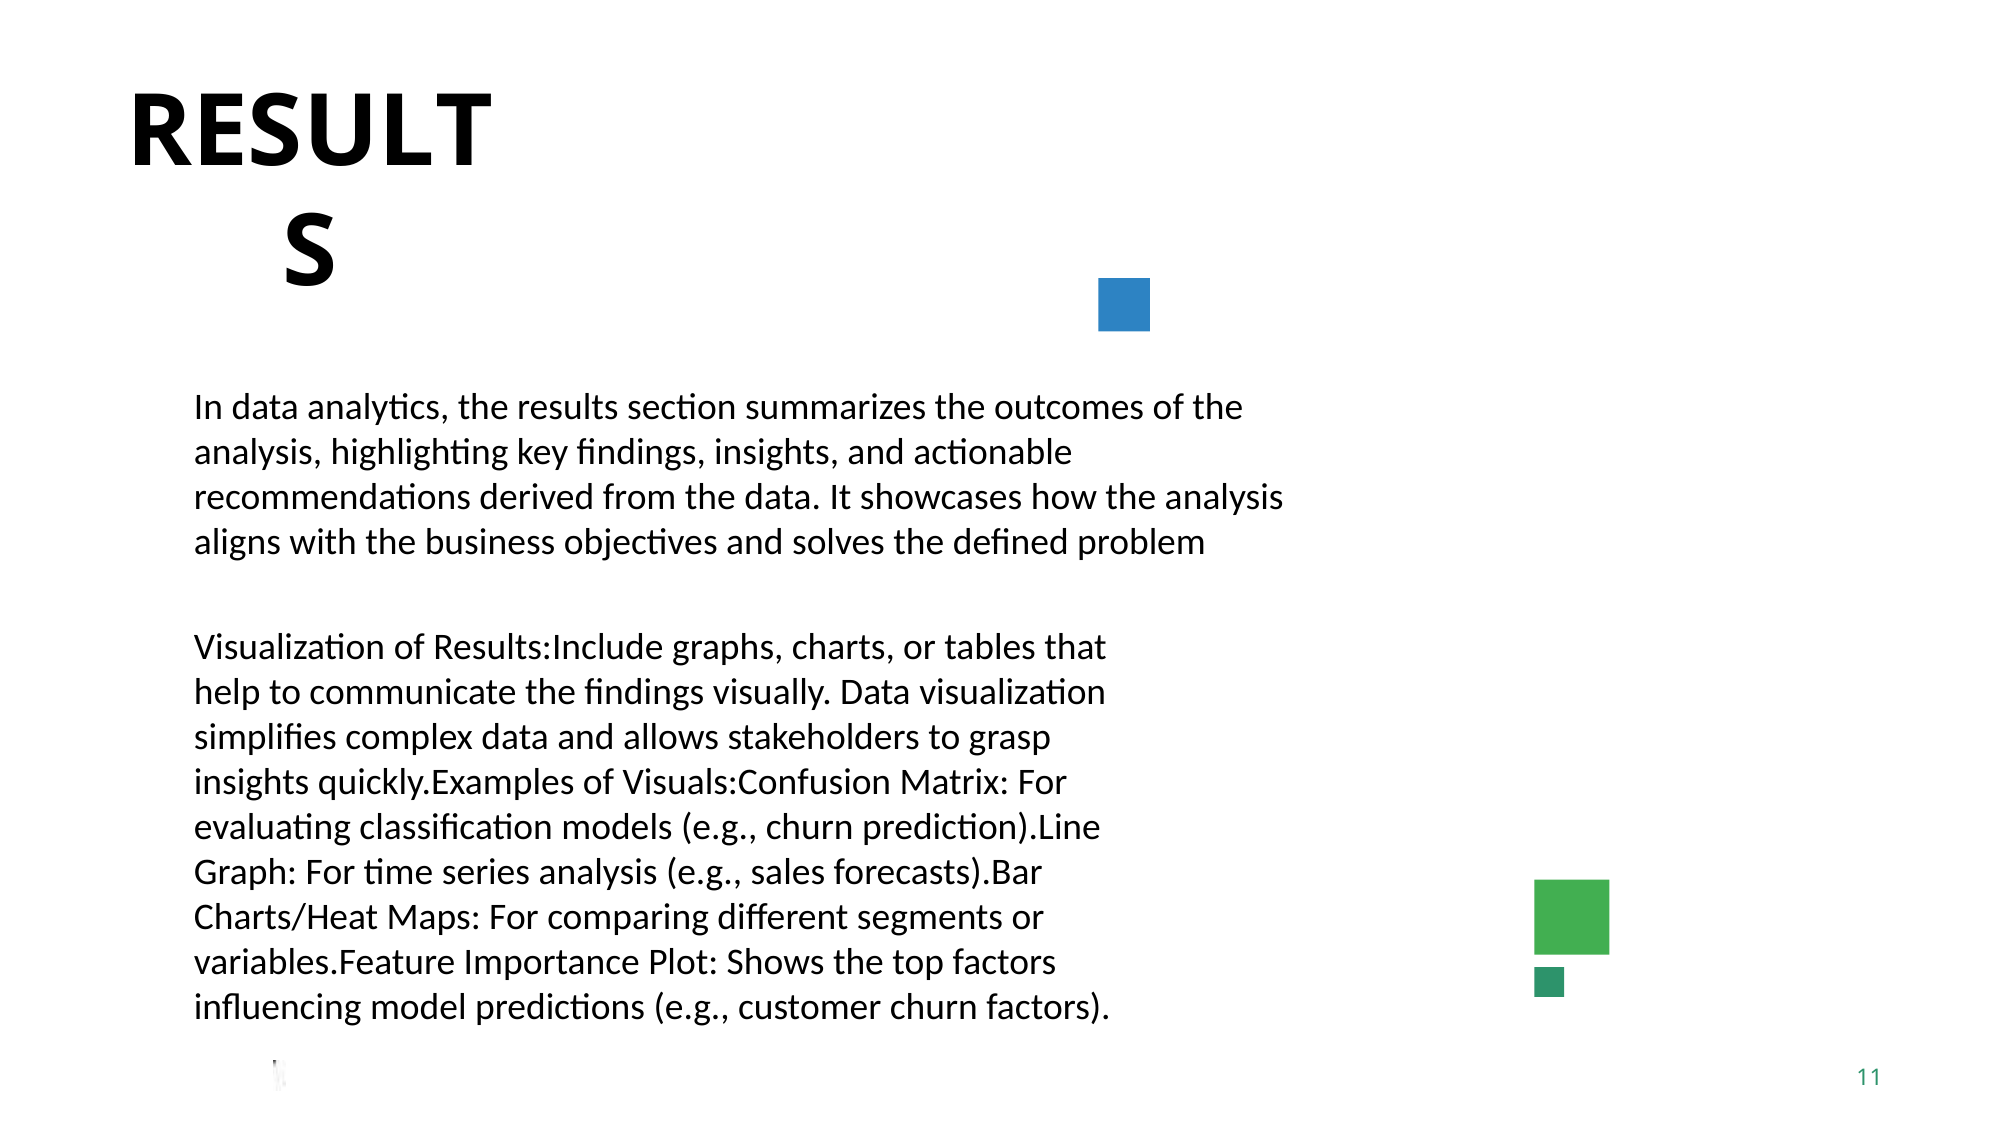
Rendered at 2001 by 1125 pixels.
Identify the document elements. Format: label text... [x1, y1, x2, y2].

text_box [1098, 278, 1150, 332]
text_box [1534, 879, 1610, 955]
text_box 11 [1849, 1061, 1888, 1094]
text_box In data analytics, the results section summarizes the outcomes of the analysis, highlighting key findings, insights, and actionable recommendations derived from the data. It showcases how the analysis aligns with the business objectives and solves the defined problem [178, 374, 1341, 572]
text_box [1534, 967, 1565, 997]
text_box Visualization of Results:Include graphs, charts, or tables that help to communicate the findings visually. Data visualization simplifies complex data and allows stakeholders to grasp insights quickly.Examples of Visuals:Confusion Matrix: For evaluating classification models (e.g., churn prediction).Line Graph: For time series analysis (e.g., sales forecasts).Bar Charts/Heat Maps: For comparing different segments or variables.Feature Importance Plot: Shows the top factors influencing model predictions (e.g., customer churn factors). [178, 614, 1180, 1039]
title RESULTS [123, 63, 524, 188]
picture [273, 1060, 286, 1091]
